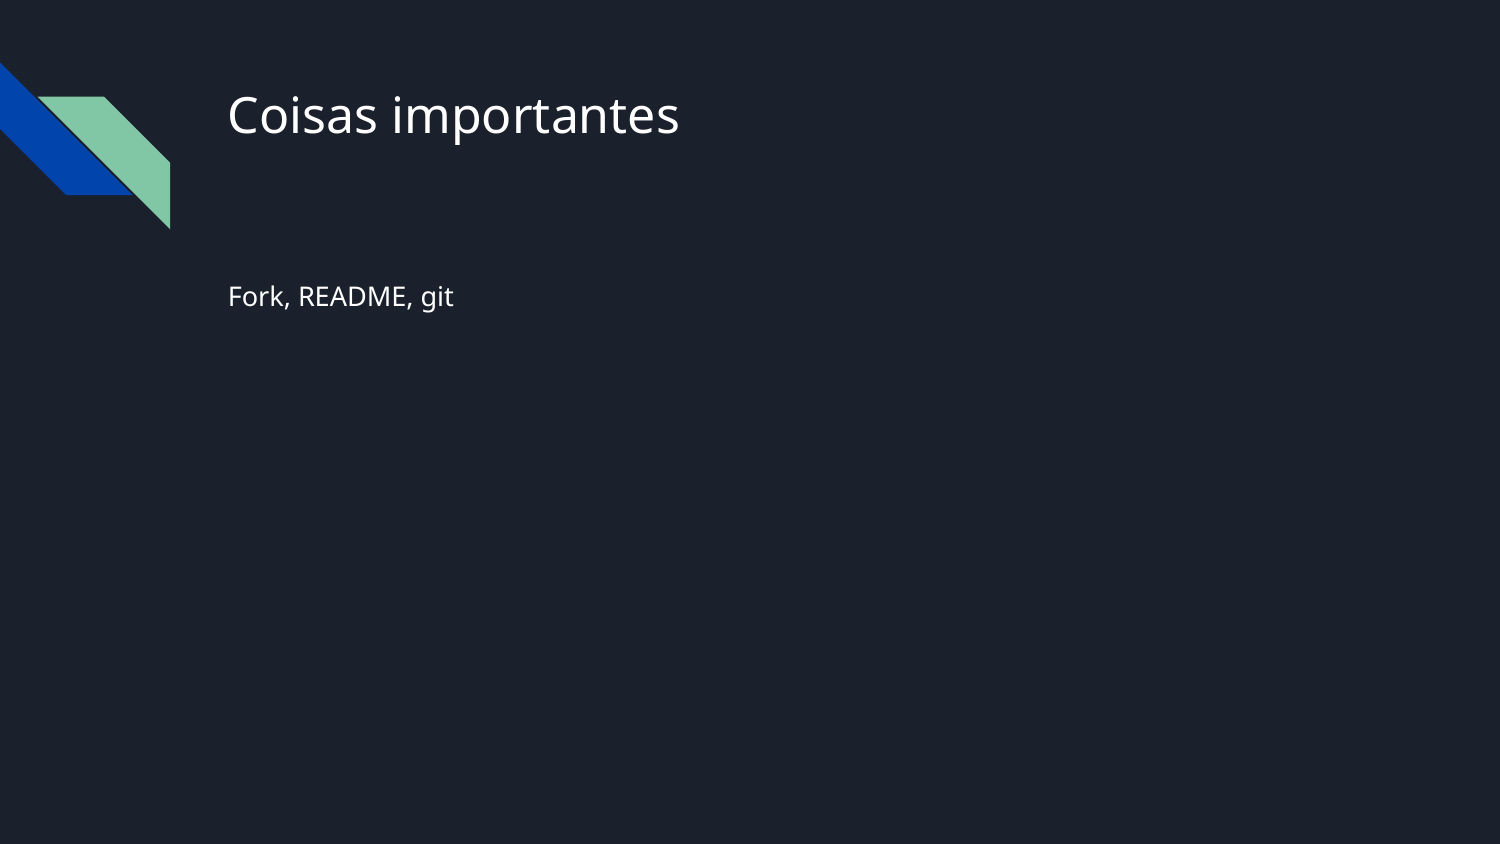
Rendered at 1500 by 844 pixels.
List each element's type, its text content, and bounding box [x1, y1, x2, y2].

title Coisas importantes [212, 64, 1368, 215]
list Fork, README, git [212, 257, 1368, 735]
